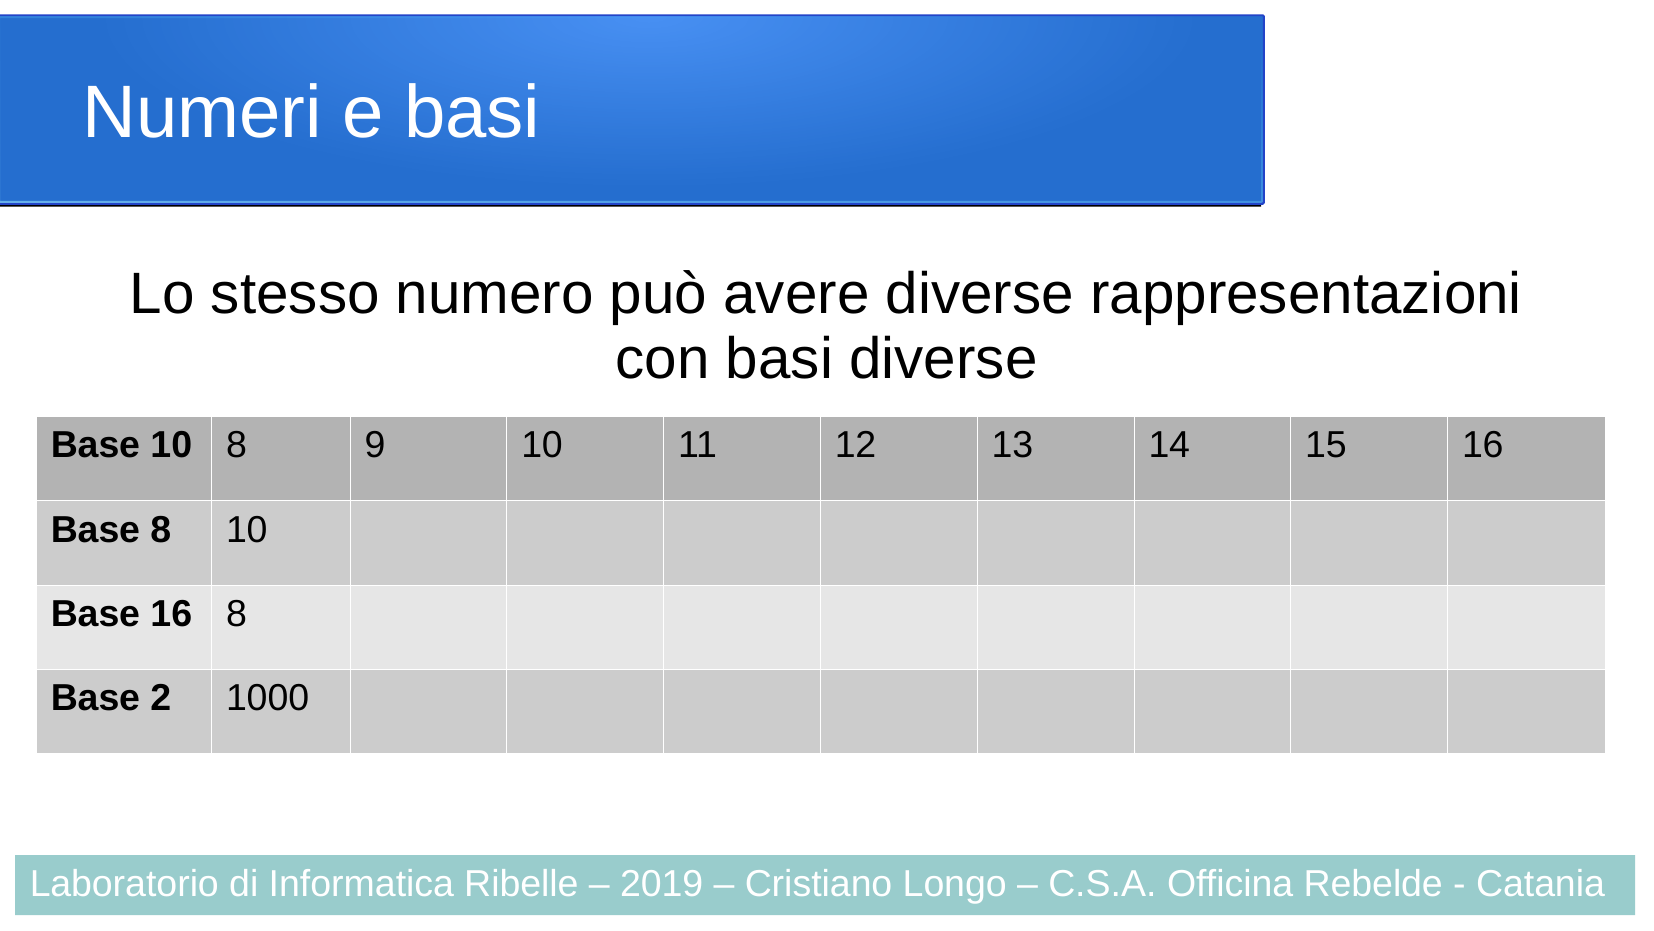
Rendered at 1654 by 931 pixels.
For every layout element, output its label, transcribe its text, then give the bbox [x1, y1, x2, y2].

table_header 9 [351, 417, 506, 500]
table_cell [1291, 586, 1447, 669]
table_cell [821, 586, 977, 669]
table_cell [978, 670, 1134, 753]
table_cell Base 8 [37, 501, 211, 585]
table_cell [664, 586, 820, 669]
table_cell [507, 501, 663, 585]
table_cell [1135, 670, 1290, 753]
table_cell [978, 501, 1134, 585]
table_cell [1448, 586, 1605, 669]
table_cell 1000 [212, 670, 350, 753]
table_cell [821, 670, 977, 753]
table_cell [664, 670, 820, 753]
table_cell [351, 586, 506, 669]
table_header Base 10 [37, 417, 211, 500]
text_box Laboratorio di Informatica Ribelle – 2019 – Cristiano Longo – C.S.A. Officina Rebelde - Catania [15, 855, 1636, 916]
table_header 8 [212, 417, 350, 500]
table_cell [507, 586, 663, 669]
table_cell [1135, 501, 1290, 585]
table_header 16 [1448, 417, 1605, 500]
table_cell [351, 670, 506, 753]
table_cell [1448, 501, 1605, 585]
table_header 14 [1135, 417, 1290, 500]
table_cell [1135, 586, 1290, 669]
table_cell Base 16 [37, 586, 211, 669]
table_cell [351, 501, 506, 585]
table_cell [1448, 670, 1605, 753]
table_cell [507, 670, 663, 753]
table_cell Base 2 [37, 670, 211, 753]
table_header 10 [507, 417, 663, 500]
table_cell [821, 501, 977, 585]
title Numeri e basi [82, 35, 1235, 189]
table_header 12 [821, 417, 977, 500]
table_cell [664, 501, 820, 585]
table_cell [1291, 670, 1447, 753]
table_cell 8 [212, 586, 350, 669]
table_header 15 [1291, 417, 1447, 500]
table_cell [1291, 501, 1447, 585]
table_header 13 [978, 417, 1134, 500]
table_cell [978, 586, 1134, 669]
subtitle Lo stesso numero può avere diverse rappresentazioni con basi diverse [82, 210, 1571, 416]
table_cell 10 [212, 501, 350, 585]
table_header 11 [664, 417, 820, 500]
